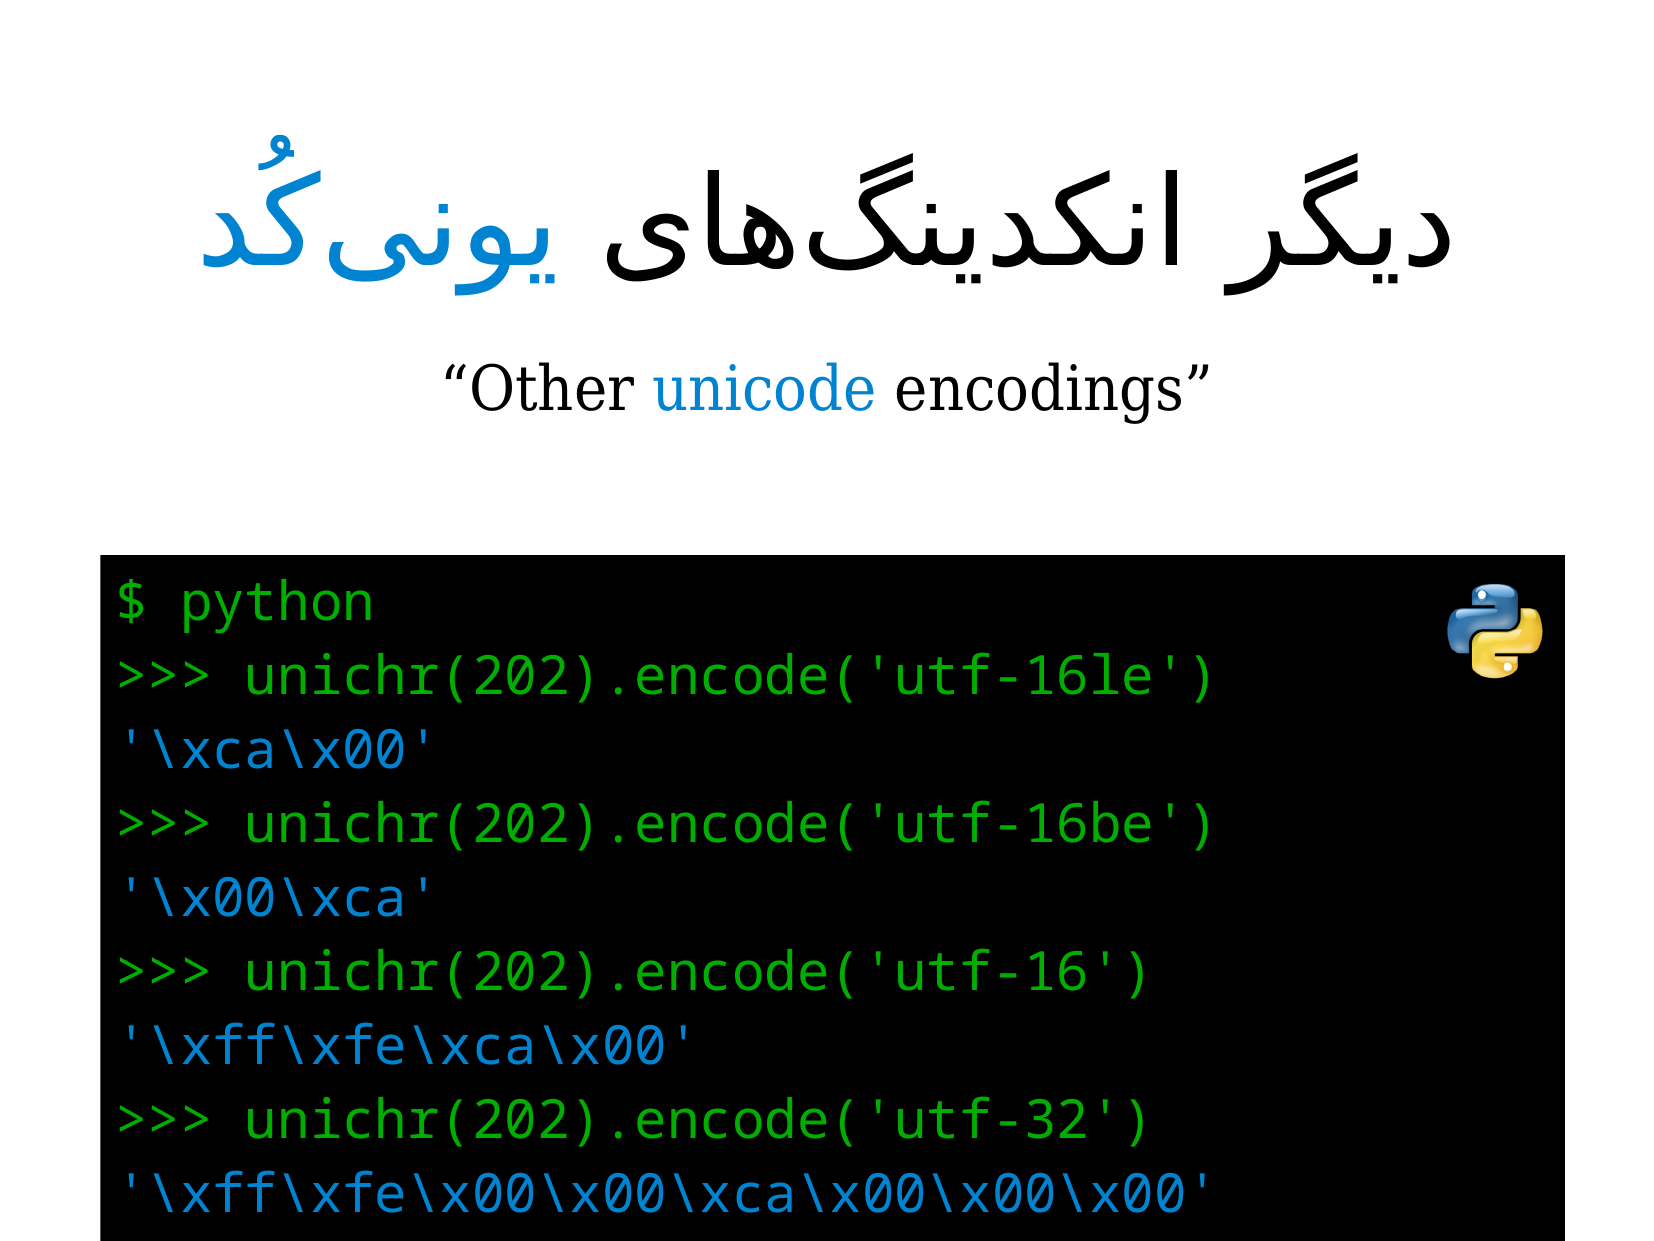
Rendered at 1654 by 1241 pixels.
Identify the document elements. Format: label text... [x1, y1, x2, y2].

text_box دیگر انکدینگ‌های یونی‌کُد “Other unicode encodings” [82, 49, 1571, 526]
text_box $ python >>> unichr(202).encode('utf-16le') '\xca\x00' >>> unichr(202).encode('utf-16be') '\x00\xca' >>> unichr(202).encode('utf-16') '\xff\xfe\xca\x00' >>> unichr(202).encode('utf-32') '\xff\xfe\x00\x00\xca\x00\x00\x00' >>> unichr(202).encode('utf-7') '+AMo-' [100, 555, 1565, 1175]
picture [1431, 569, 1554, 691]
